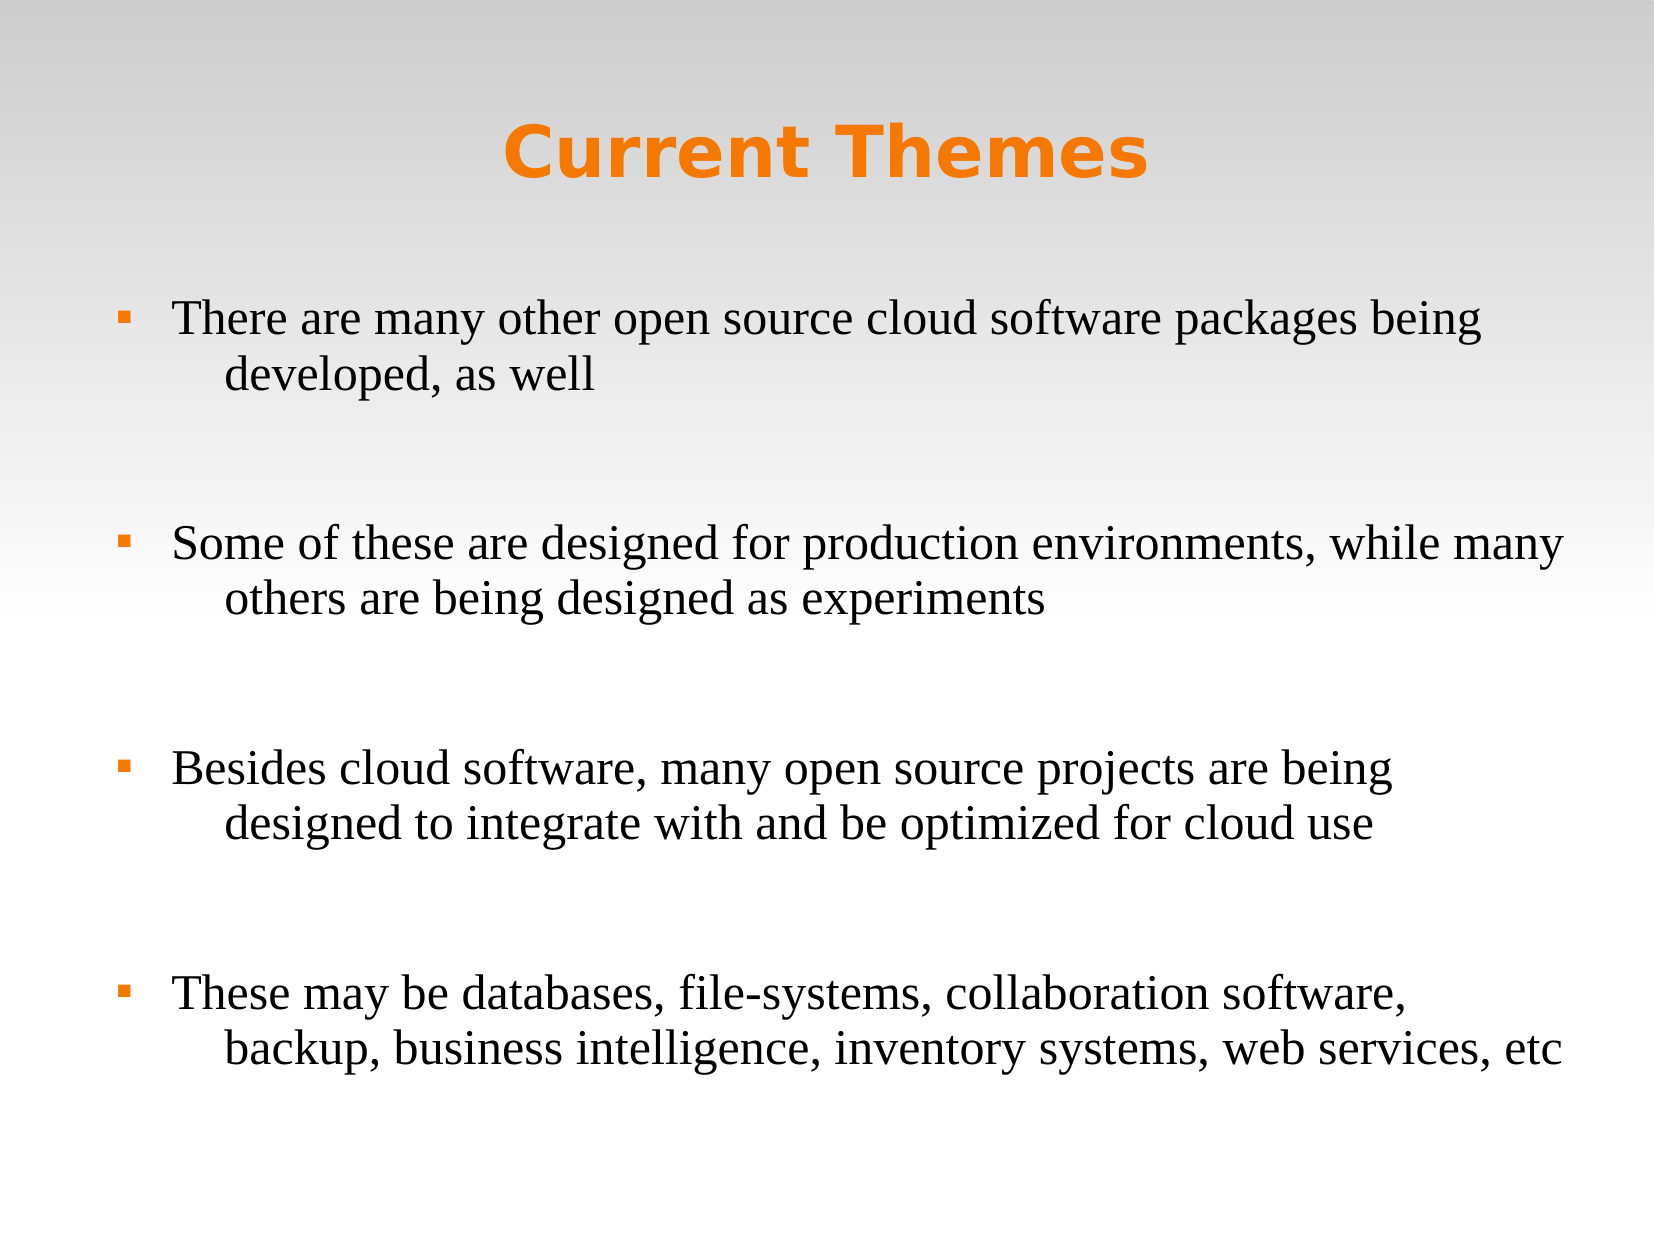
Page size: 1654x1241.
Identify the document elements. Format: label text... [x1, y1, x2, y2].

title Current Themes [82, 49, 1571, 257]
list There are many other open source cloud software packages being developed, as well Some of these are designed for production environments, while many others are being designed as experiments Besides cloud software, many open source projects are being designed to integrate with and be optimized for cloud use These may be databases, file-systems, collaboration software, backup, business intelligence, inventory systems, web services, etc [82, 290, 1571, 1133]
